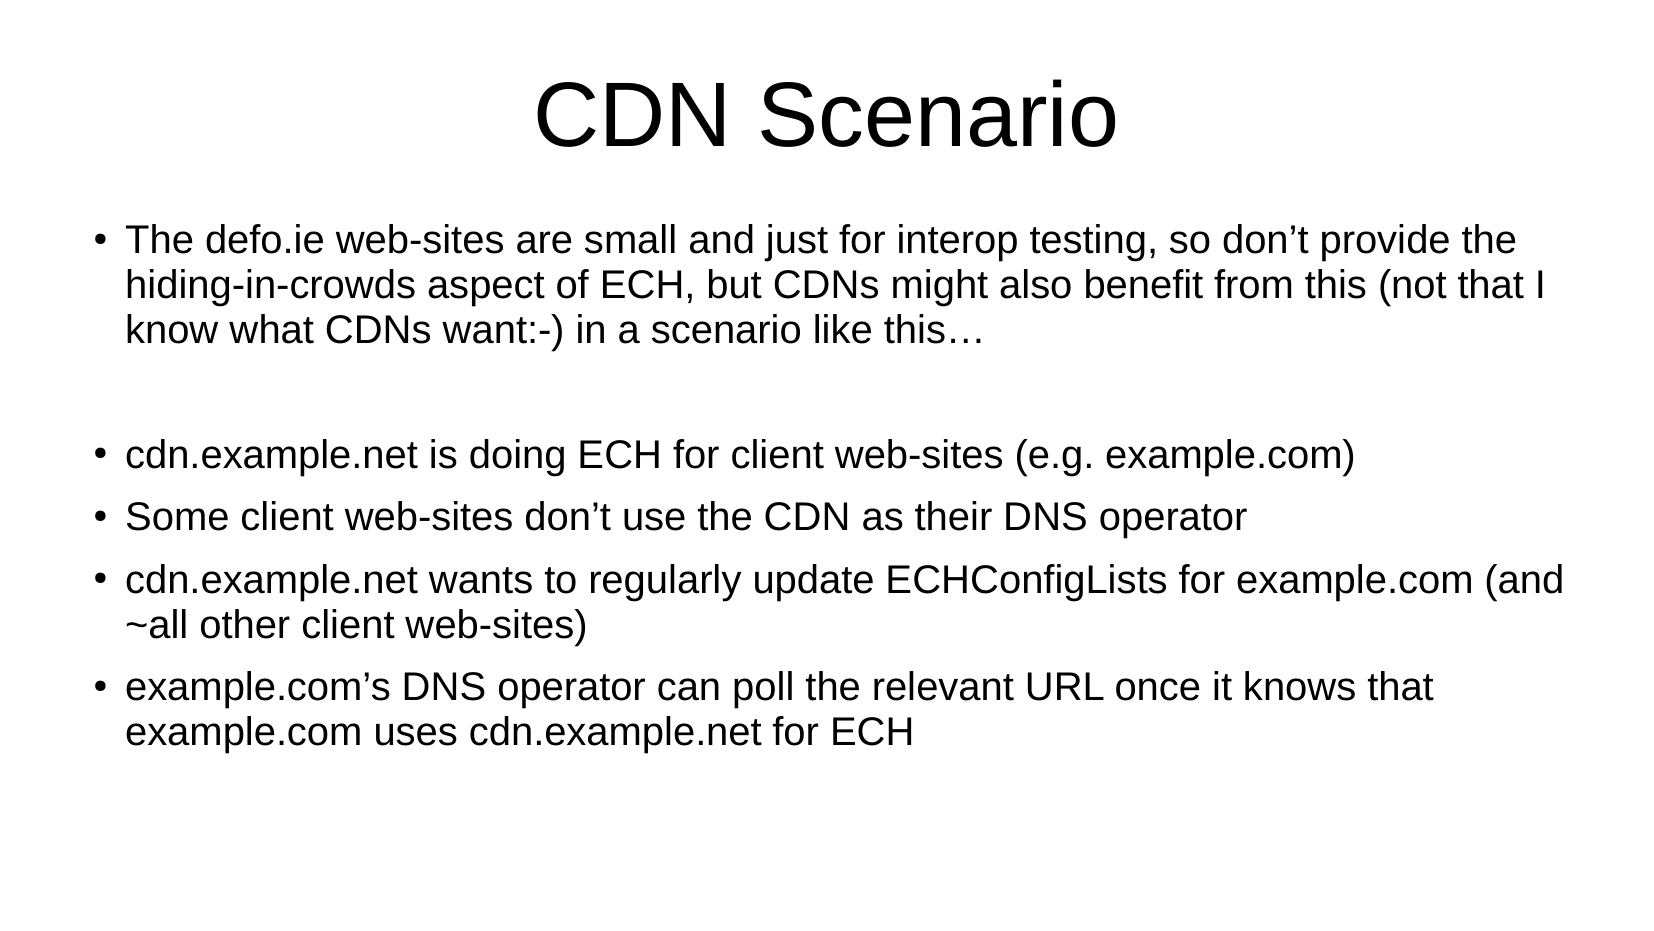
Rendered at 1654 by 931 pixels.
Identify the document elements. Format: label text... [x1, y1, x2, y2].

list The defo.ie web-sites are small and just for interop testing, so don’t provide the hiding-in-crowds aspect of ECH, but CDNs might also benefit from this (not that I know what CDNs want:-) in a scenario like this… cdn.example.net is doing ECH for client web-sites (e.g. example.com) Some client web-sites don’t use the CDN as their DNS operator cdn.example.net wants to regularly update ECHConfigLists for example.com (and ~all other client web-sites) example.com’s DNS operator can poll the relevant URL once it knows that example.com uses cdn.example.net for ECH [82, 217, 1571, 758]
title CDN Scenario [82, 37, 1571, 193]
